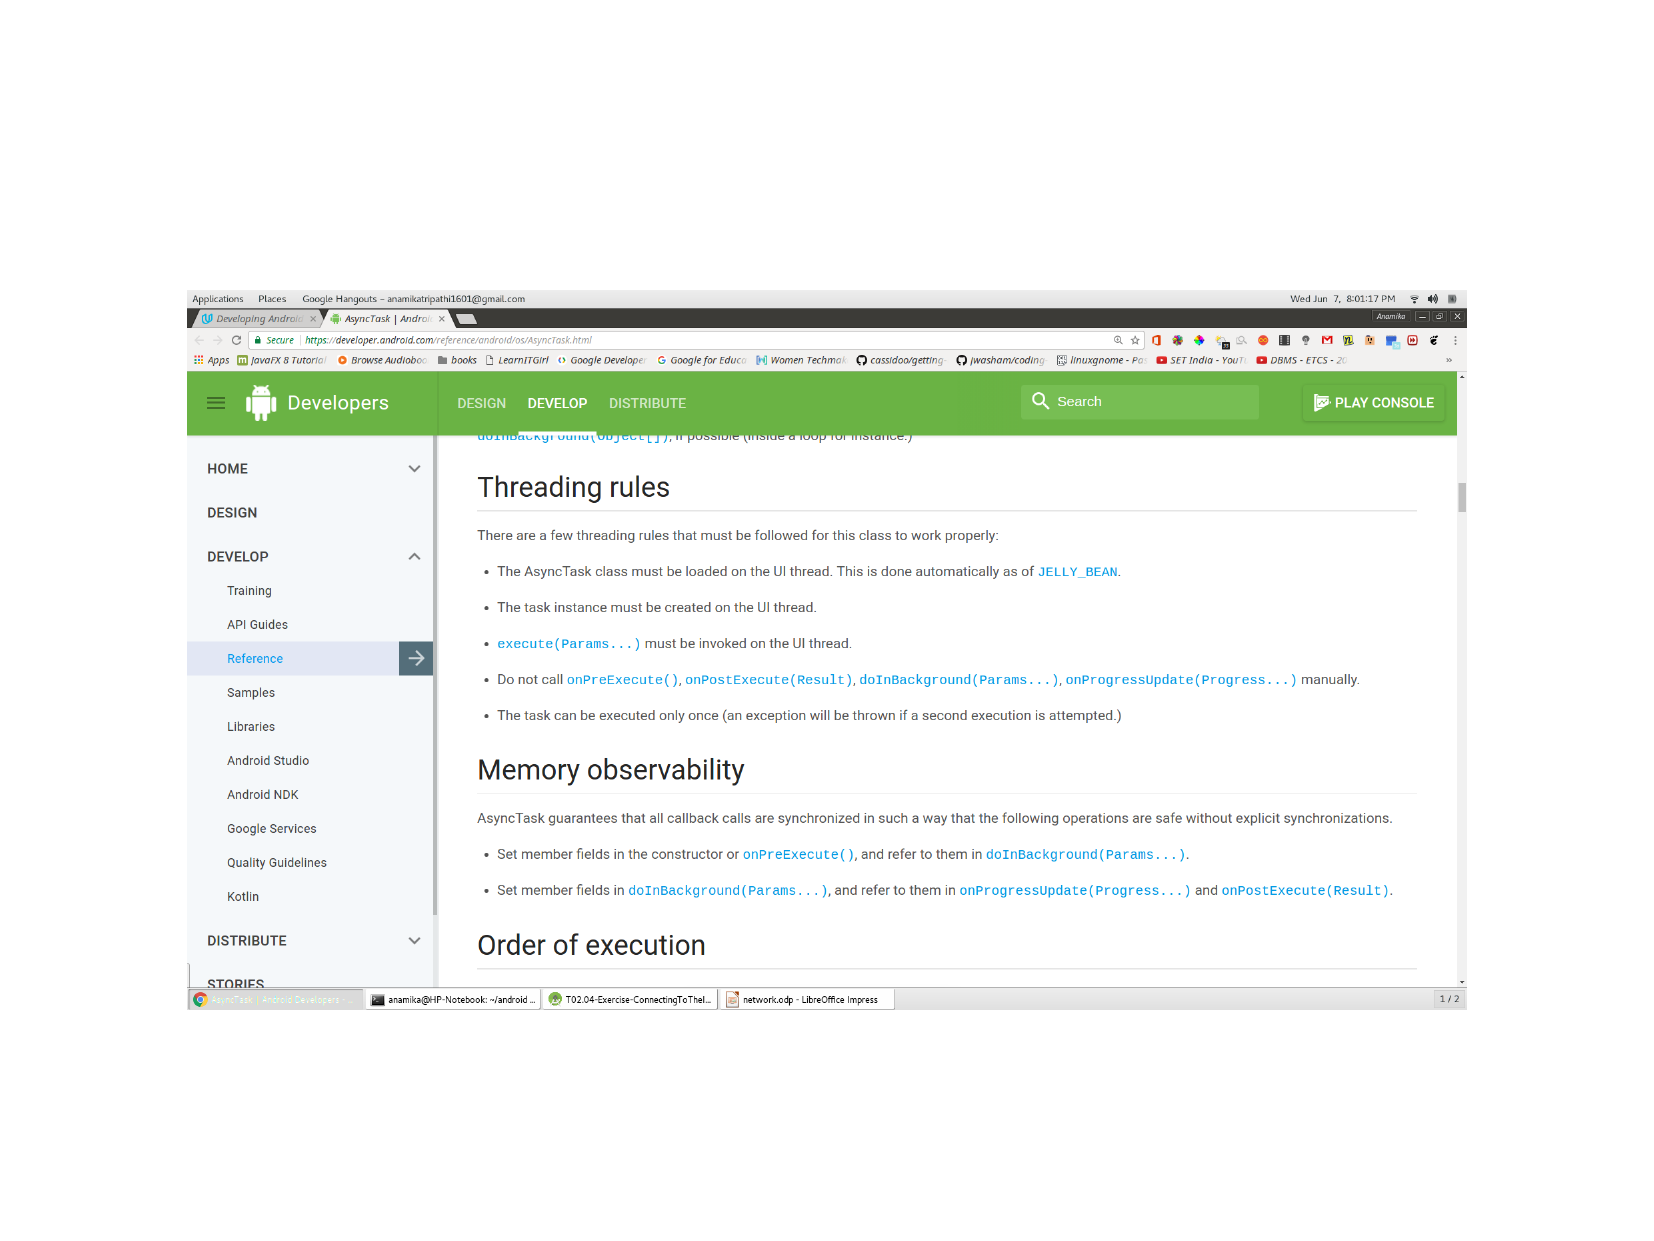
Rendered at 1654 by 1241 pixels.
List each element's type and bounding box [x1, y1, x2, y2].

picture [187, 290, 1467, 1010]
